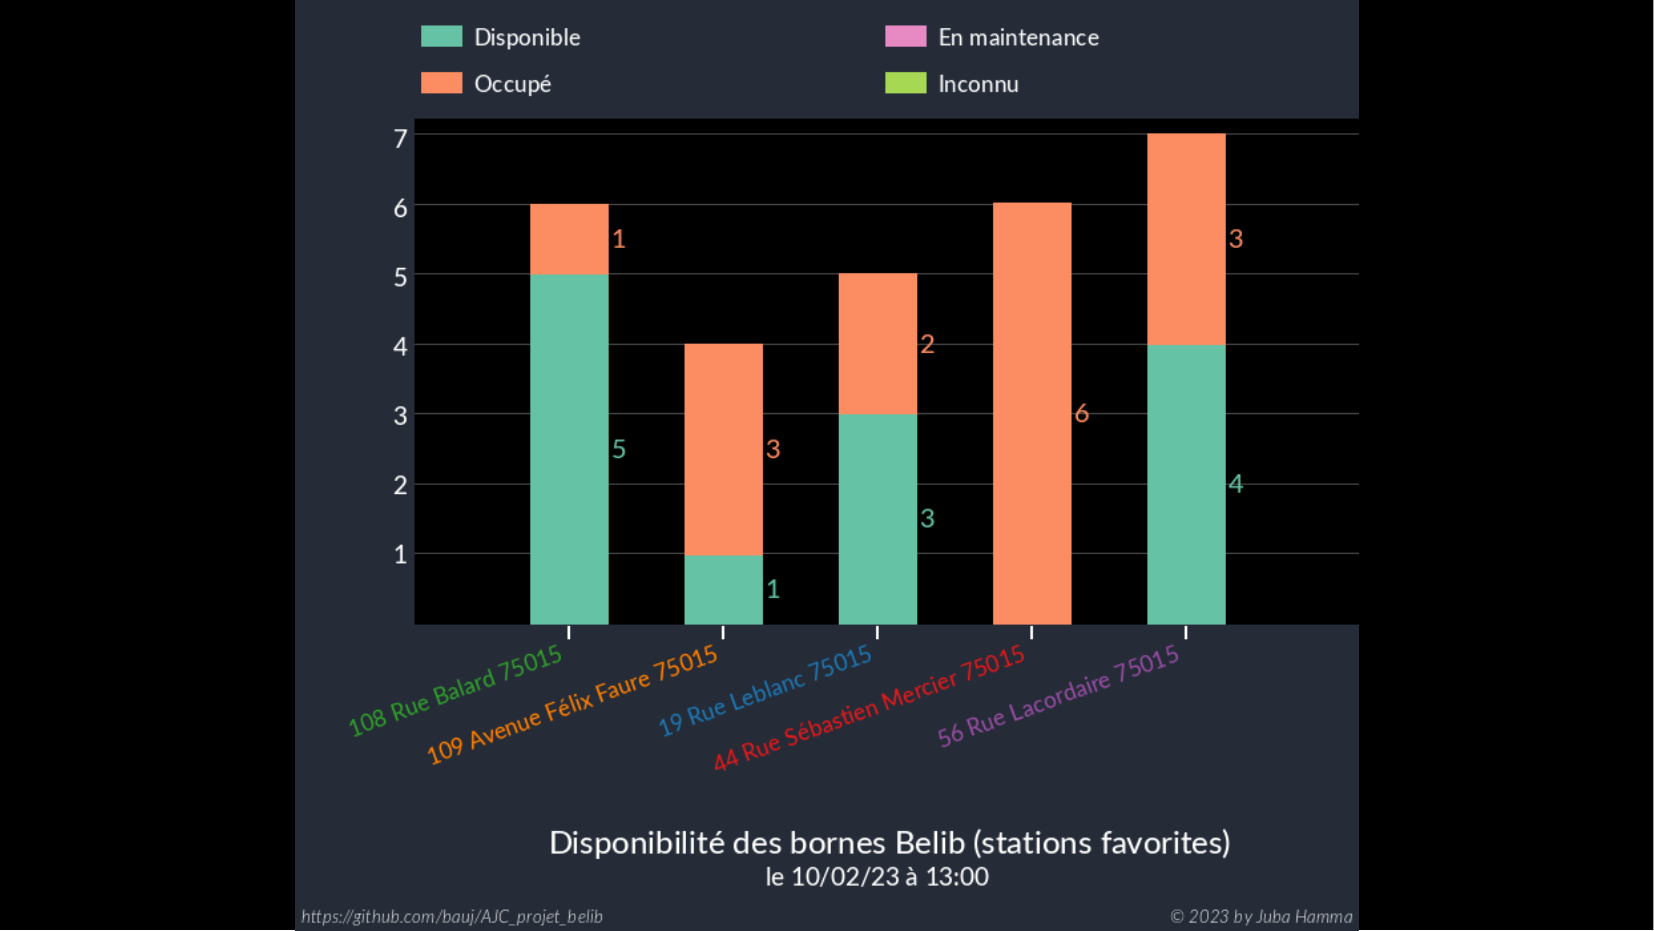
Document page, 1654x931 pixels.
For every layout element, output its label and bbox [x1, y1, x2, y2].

picture [295, 0, 1359, 931]
